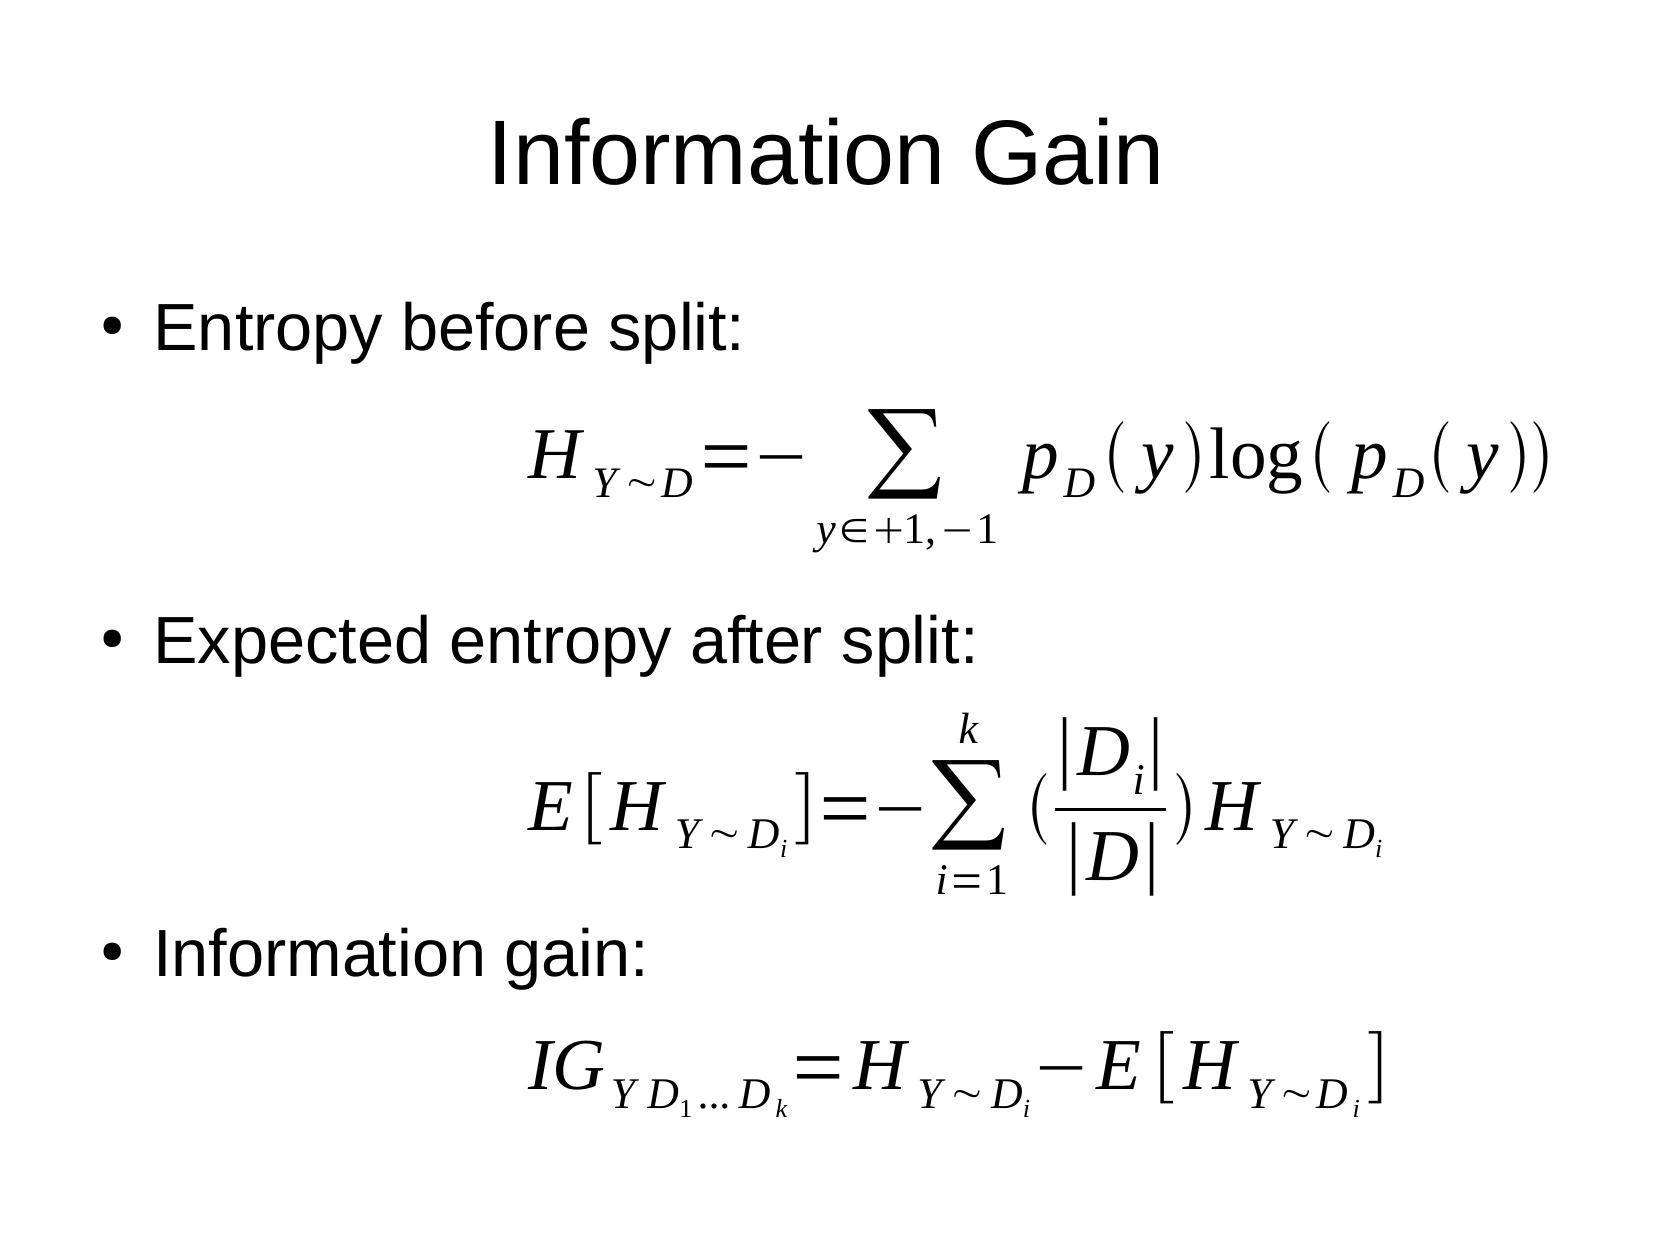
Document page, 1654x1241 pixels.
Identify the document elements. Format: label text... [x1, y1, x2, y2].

title Information Gain [82, 56, 1571, 250]
chart [505, 707, 1401, 904]
chart [505, 406, 1572, 554]
chart [505, 1026, 1403, 1125]
list Entropy before split: Expected entropy after split: Information gain: [82, 290, 1571, 1109]
